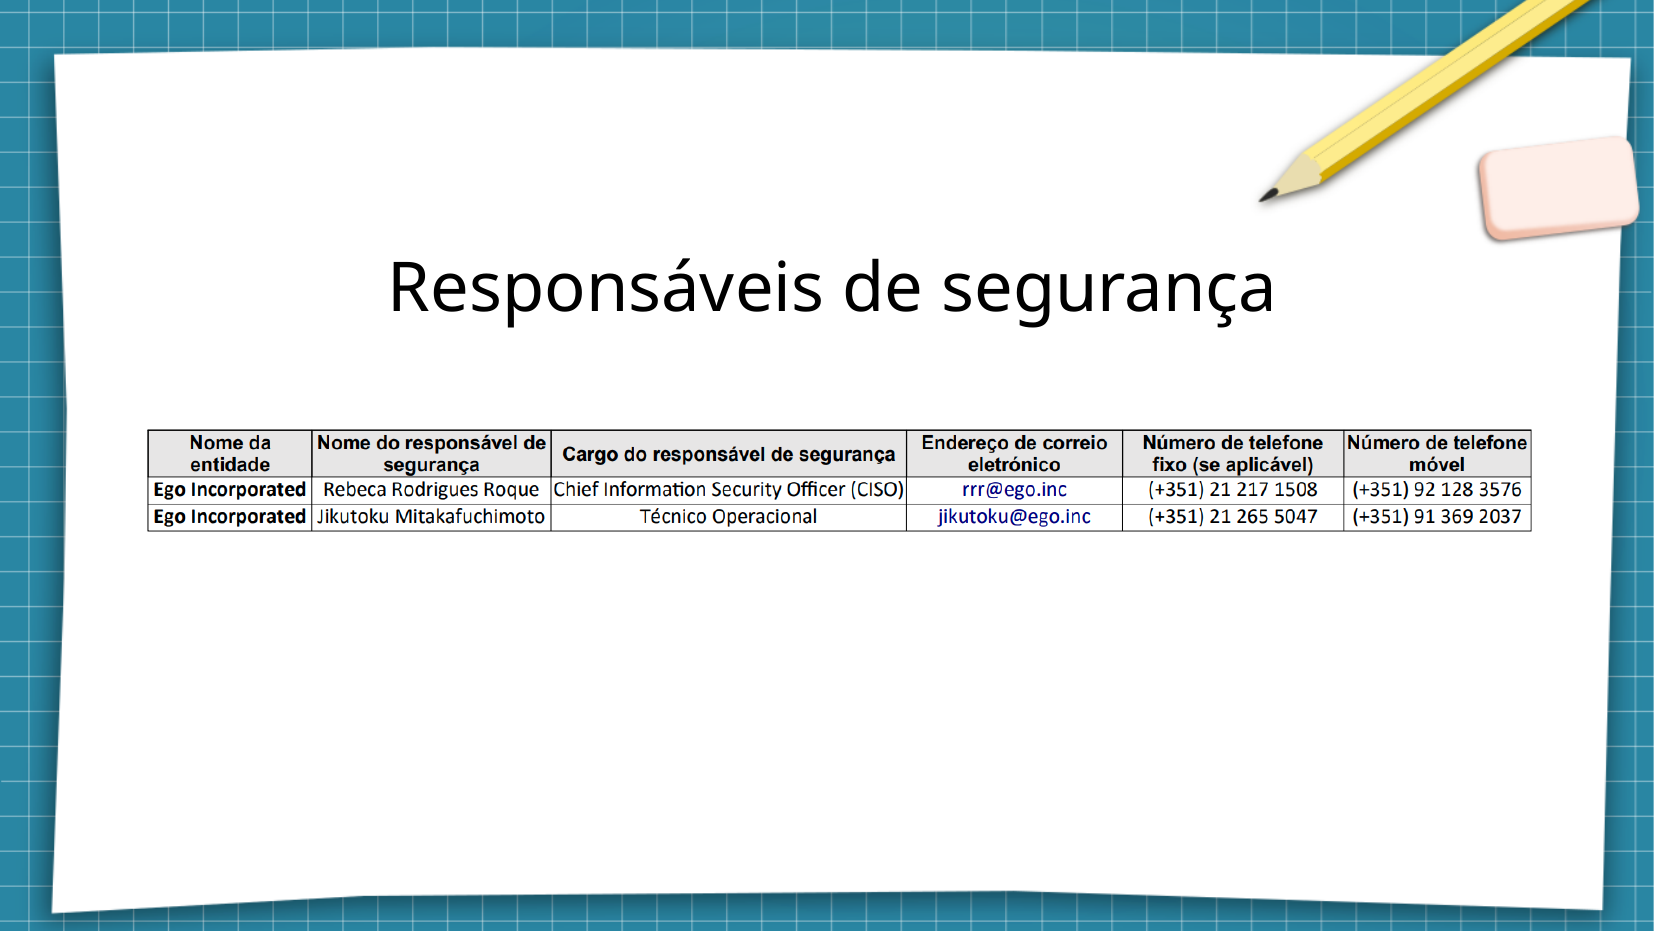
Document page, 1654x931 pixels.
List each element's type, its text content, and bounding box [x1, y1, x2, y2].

title Responsáveis de segurança [88, 206, 1577, 363]
picture [0, 0, 1654, 931]
